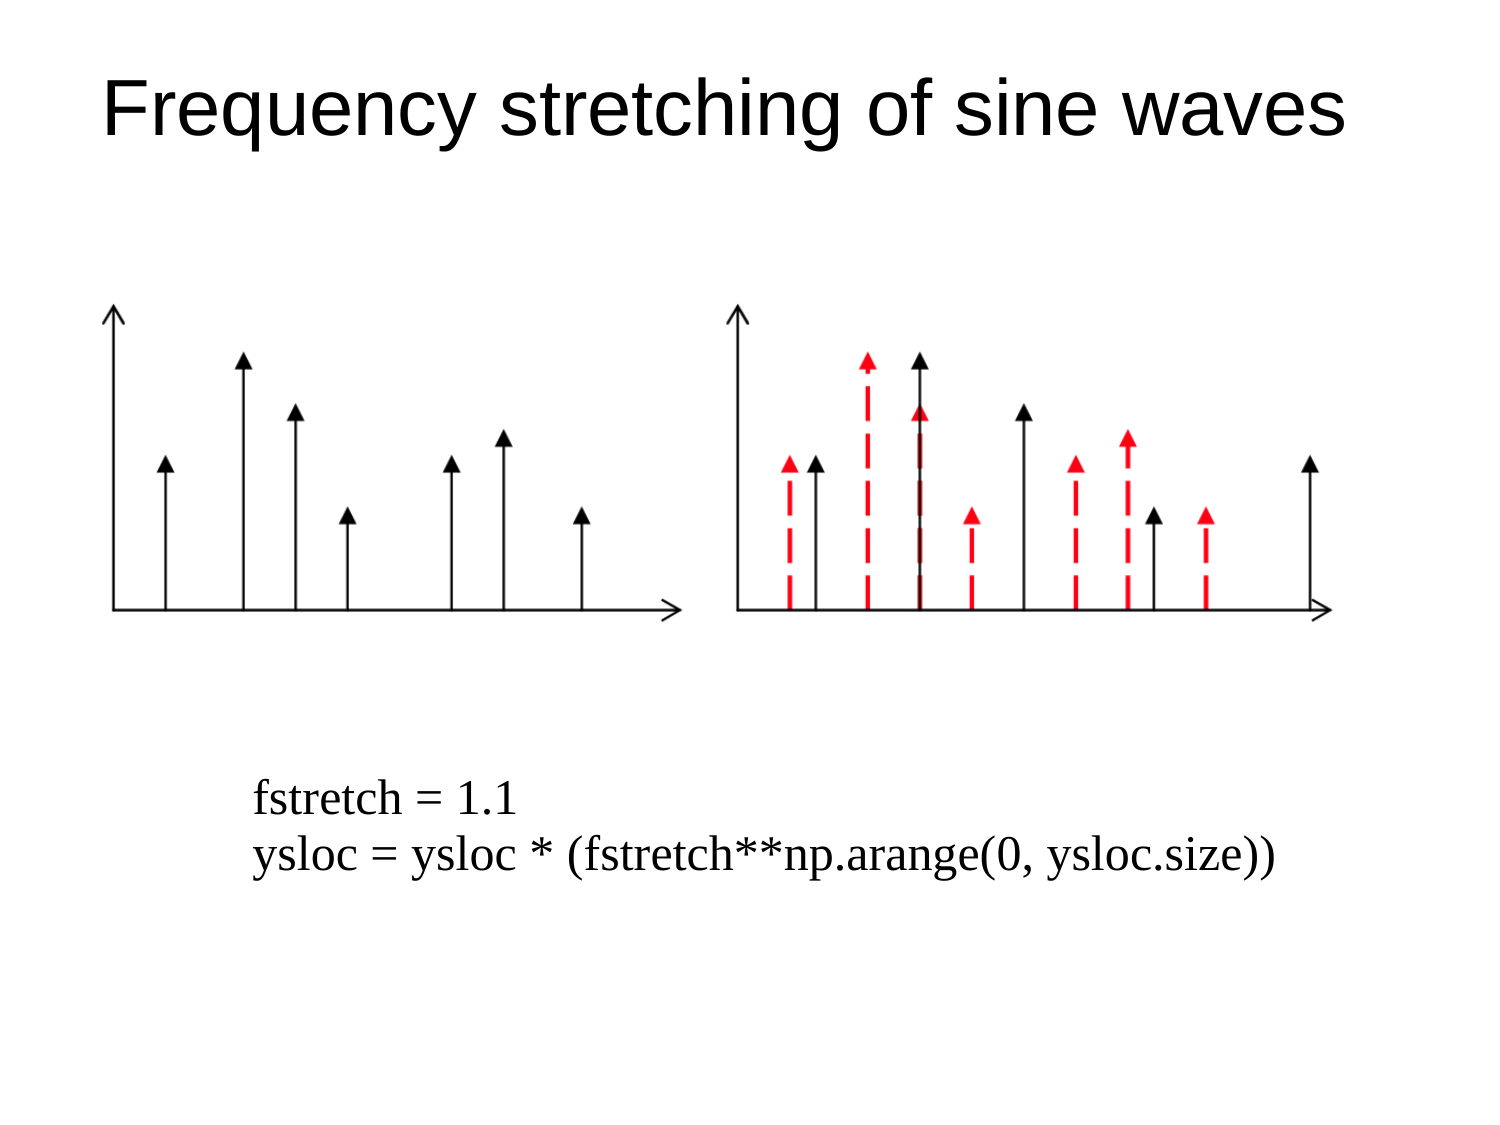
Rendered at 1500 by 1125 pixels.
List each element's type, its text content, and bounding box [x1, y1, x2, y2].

text_box fstretch = 1.1 ysloc = ysloc * (fstretch**np.arange(0, ysloc.size)) [237, 762, 1300, 946]
picture [99, 299, 1344, 631]
title Frequency stretching of sine waves [73, 9, 1438, 198]
